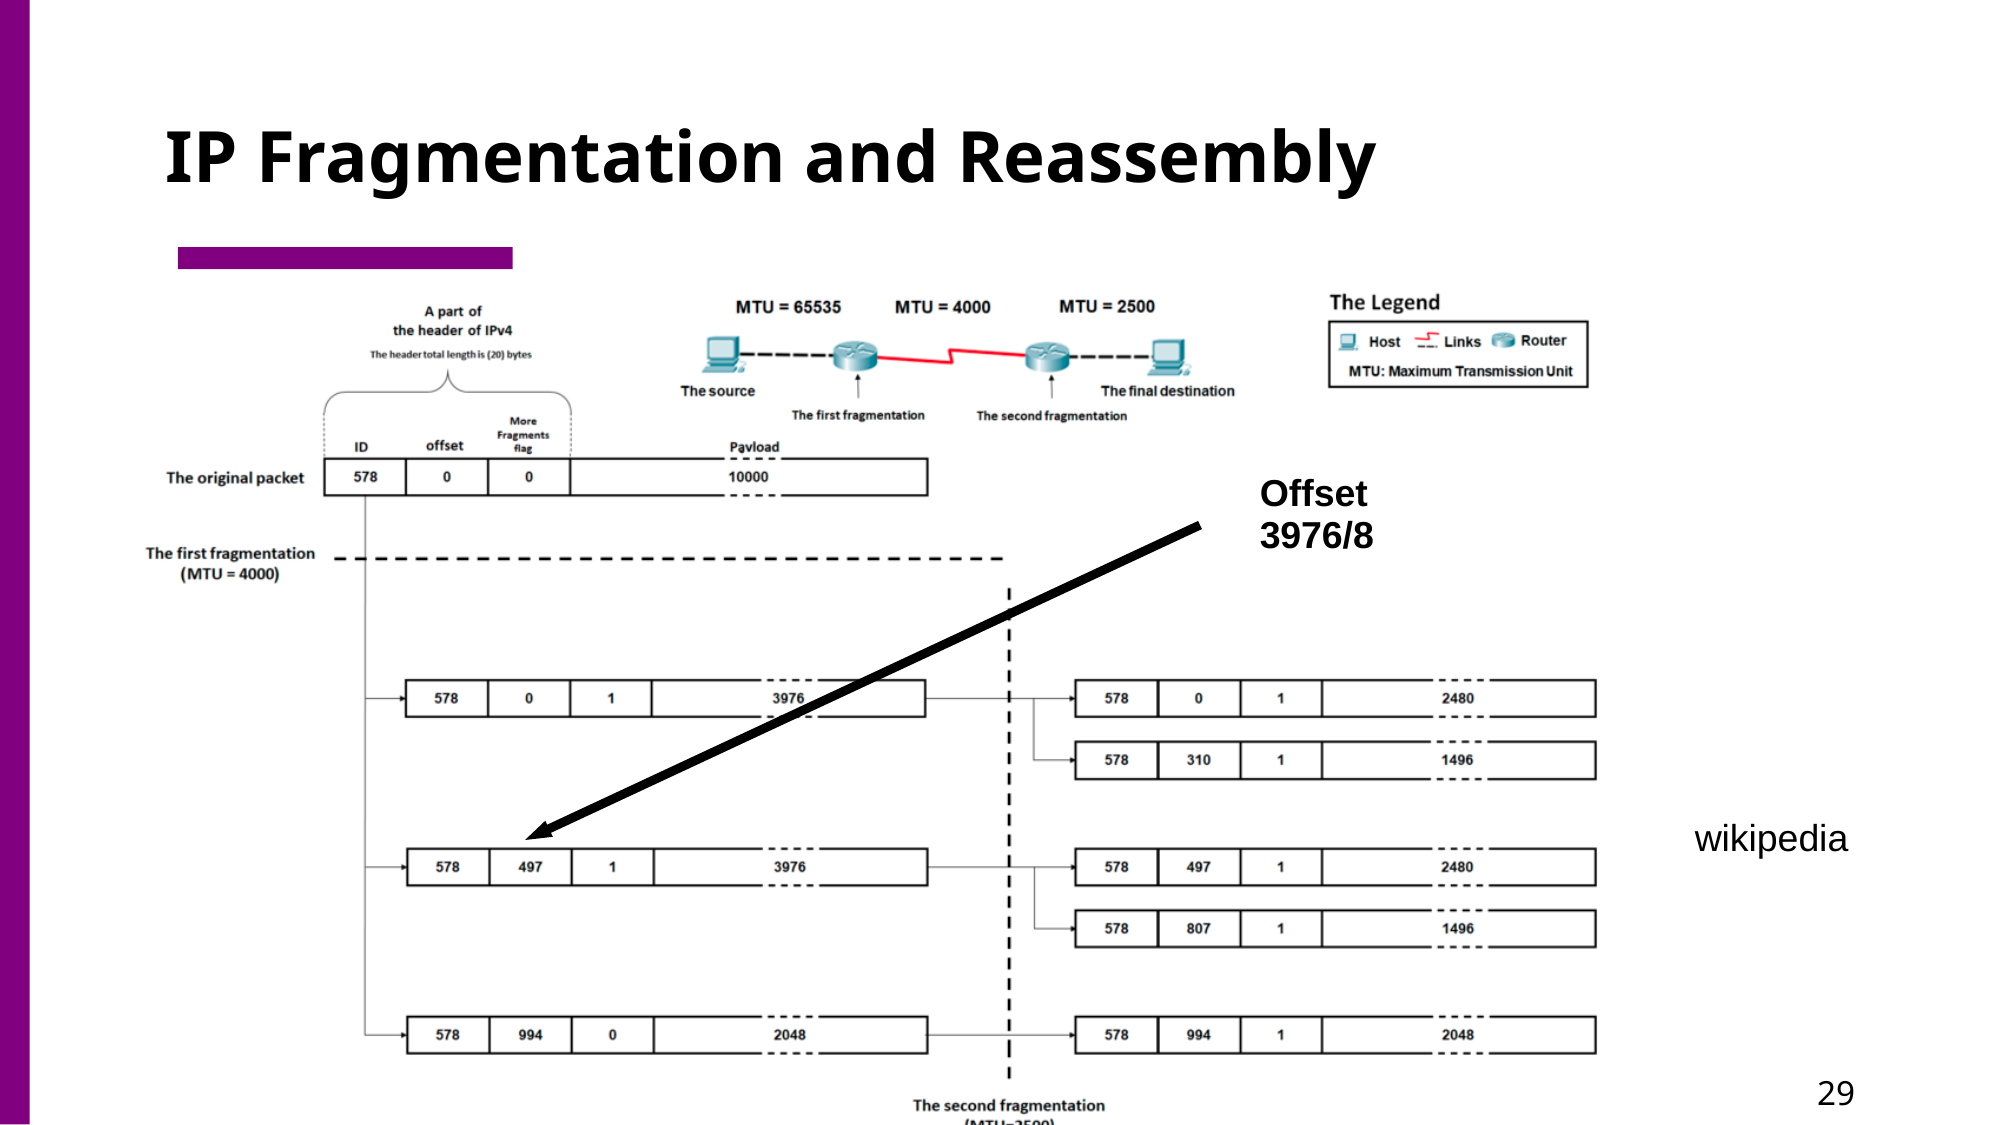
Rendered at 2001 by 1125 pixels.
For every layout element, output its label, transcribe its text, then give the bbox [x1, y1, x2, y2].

text_box Offset 3976/8 [1245, 464, 1389, 606]
picture [135, 281, 1643, 1125]
text_box wikipedia [1680, 810, 1864, 867]
text_box IP Fragmentation and Reassembly [151, 0, 1849, 212]
